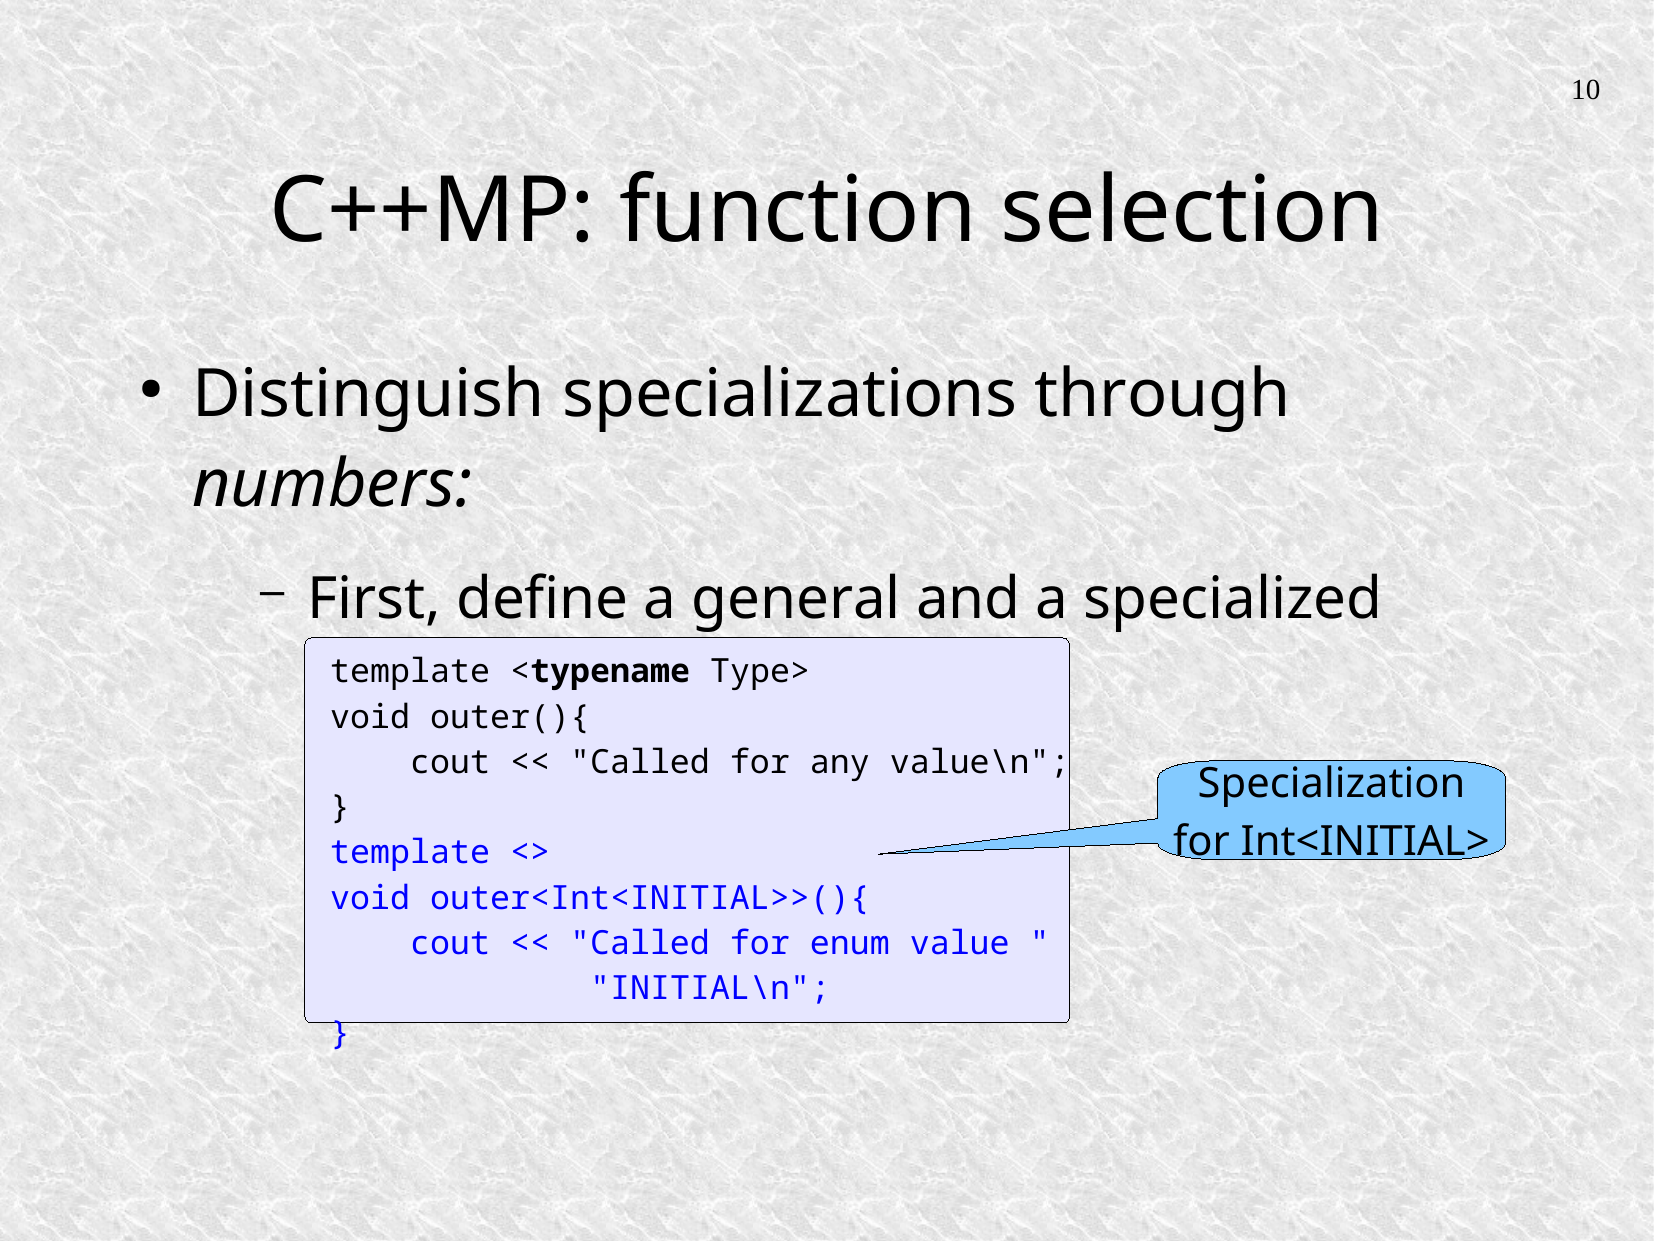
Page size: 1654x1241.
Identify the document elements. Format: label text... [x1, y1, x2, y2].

text_box Specialization for Int<INITIAL> [878, 760, 1506, 860]
title C++MP: function selection [121, 102, 1534, 310]
text_box [304, 637, 1070, 1023]
text_box template <typename Type> void outer(){ cout << "Called for any value\n"; } template <> void outer<Int<INITIAL>>(){ cout << "Called for enum value " "INITIAL\n"; } [330, 647, 1071, 998]
picture [0, 0, 1654, 1241]
list Distinguish specializations through numbers: First, define a general and a specialized function: [121, 344, 1534, 1152]
